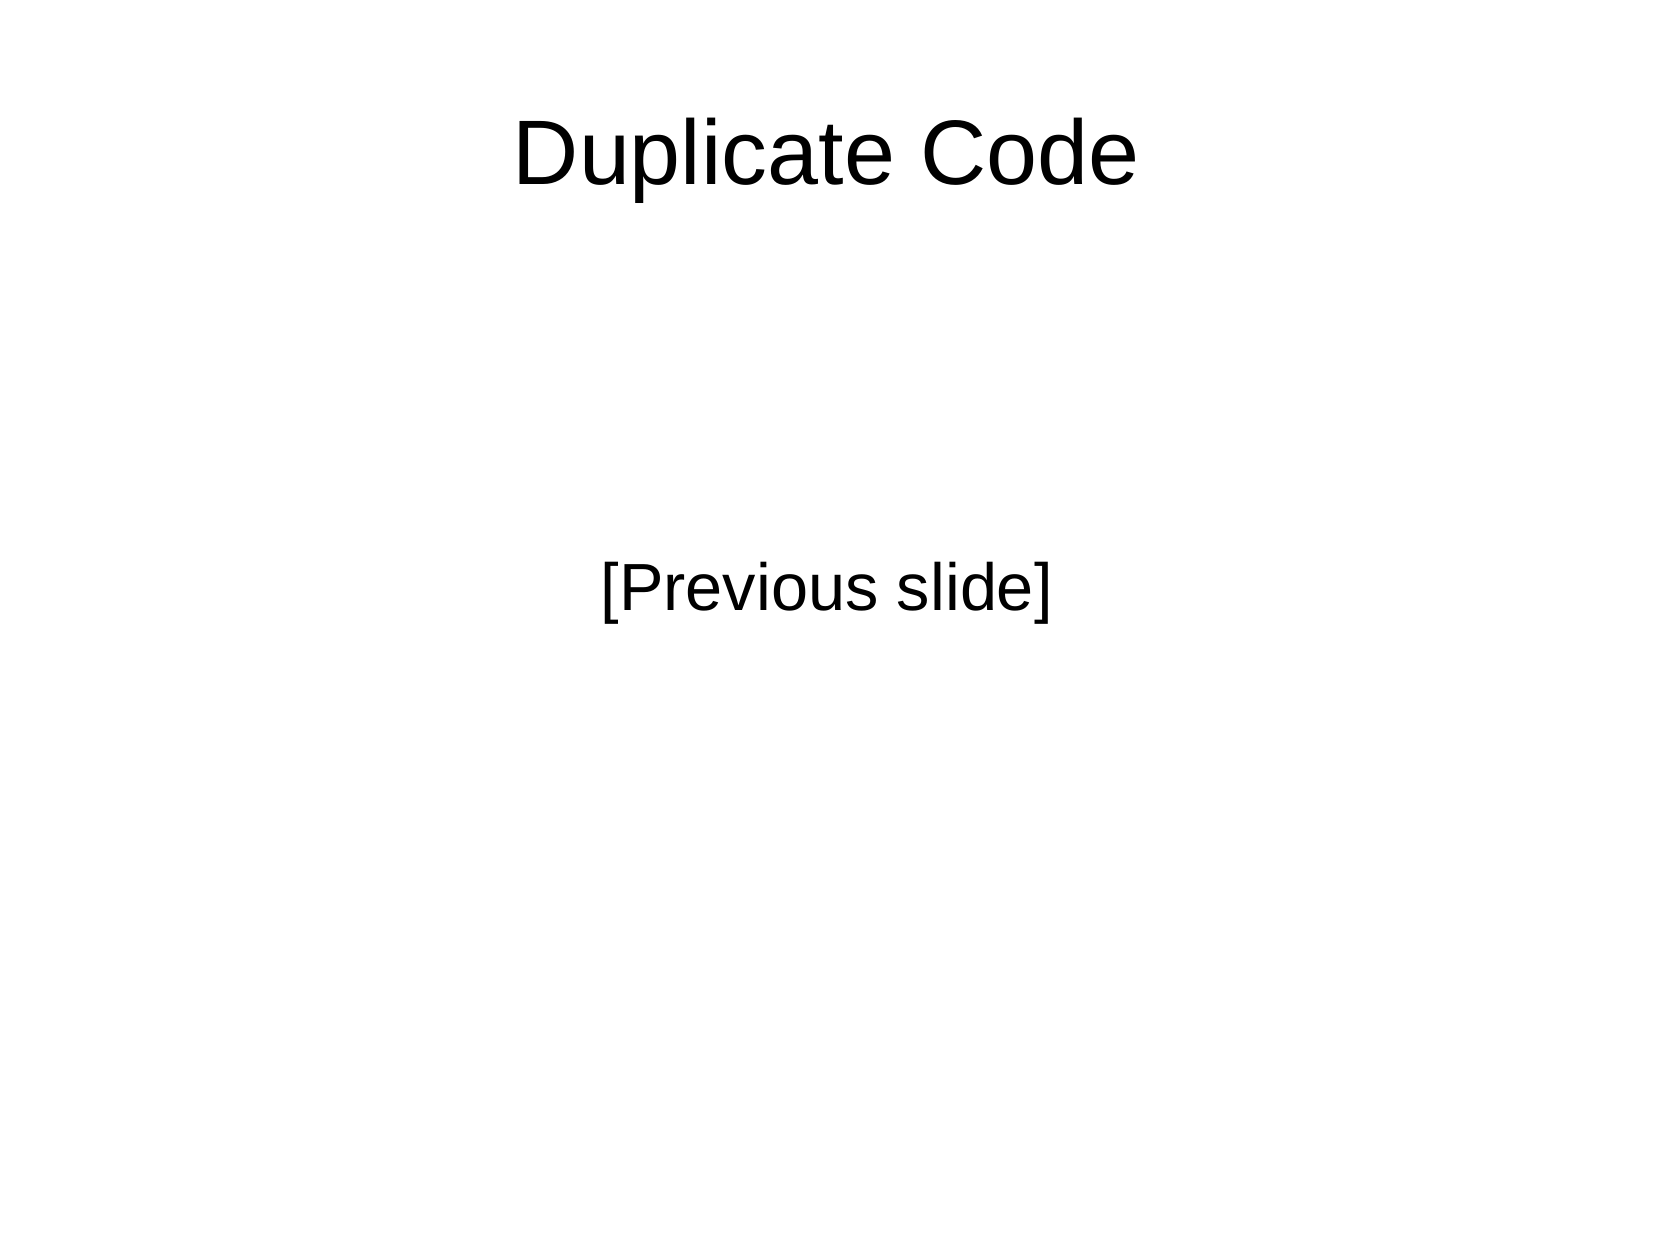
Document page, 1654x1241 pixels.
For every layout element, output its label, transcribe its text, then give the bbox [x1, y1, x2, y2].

subtitle [Previous slide] [82, 297, 1571, 1102]
title Duplicate Code [82, 56, 1571, 250]
